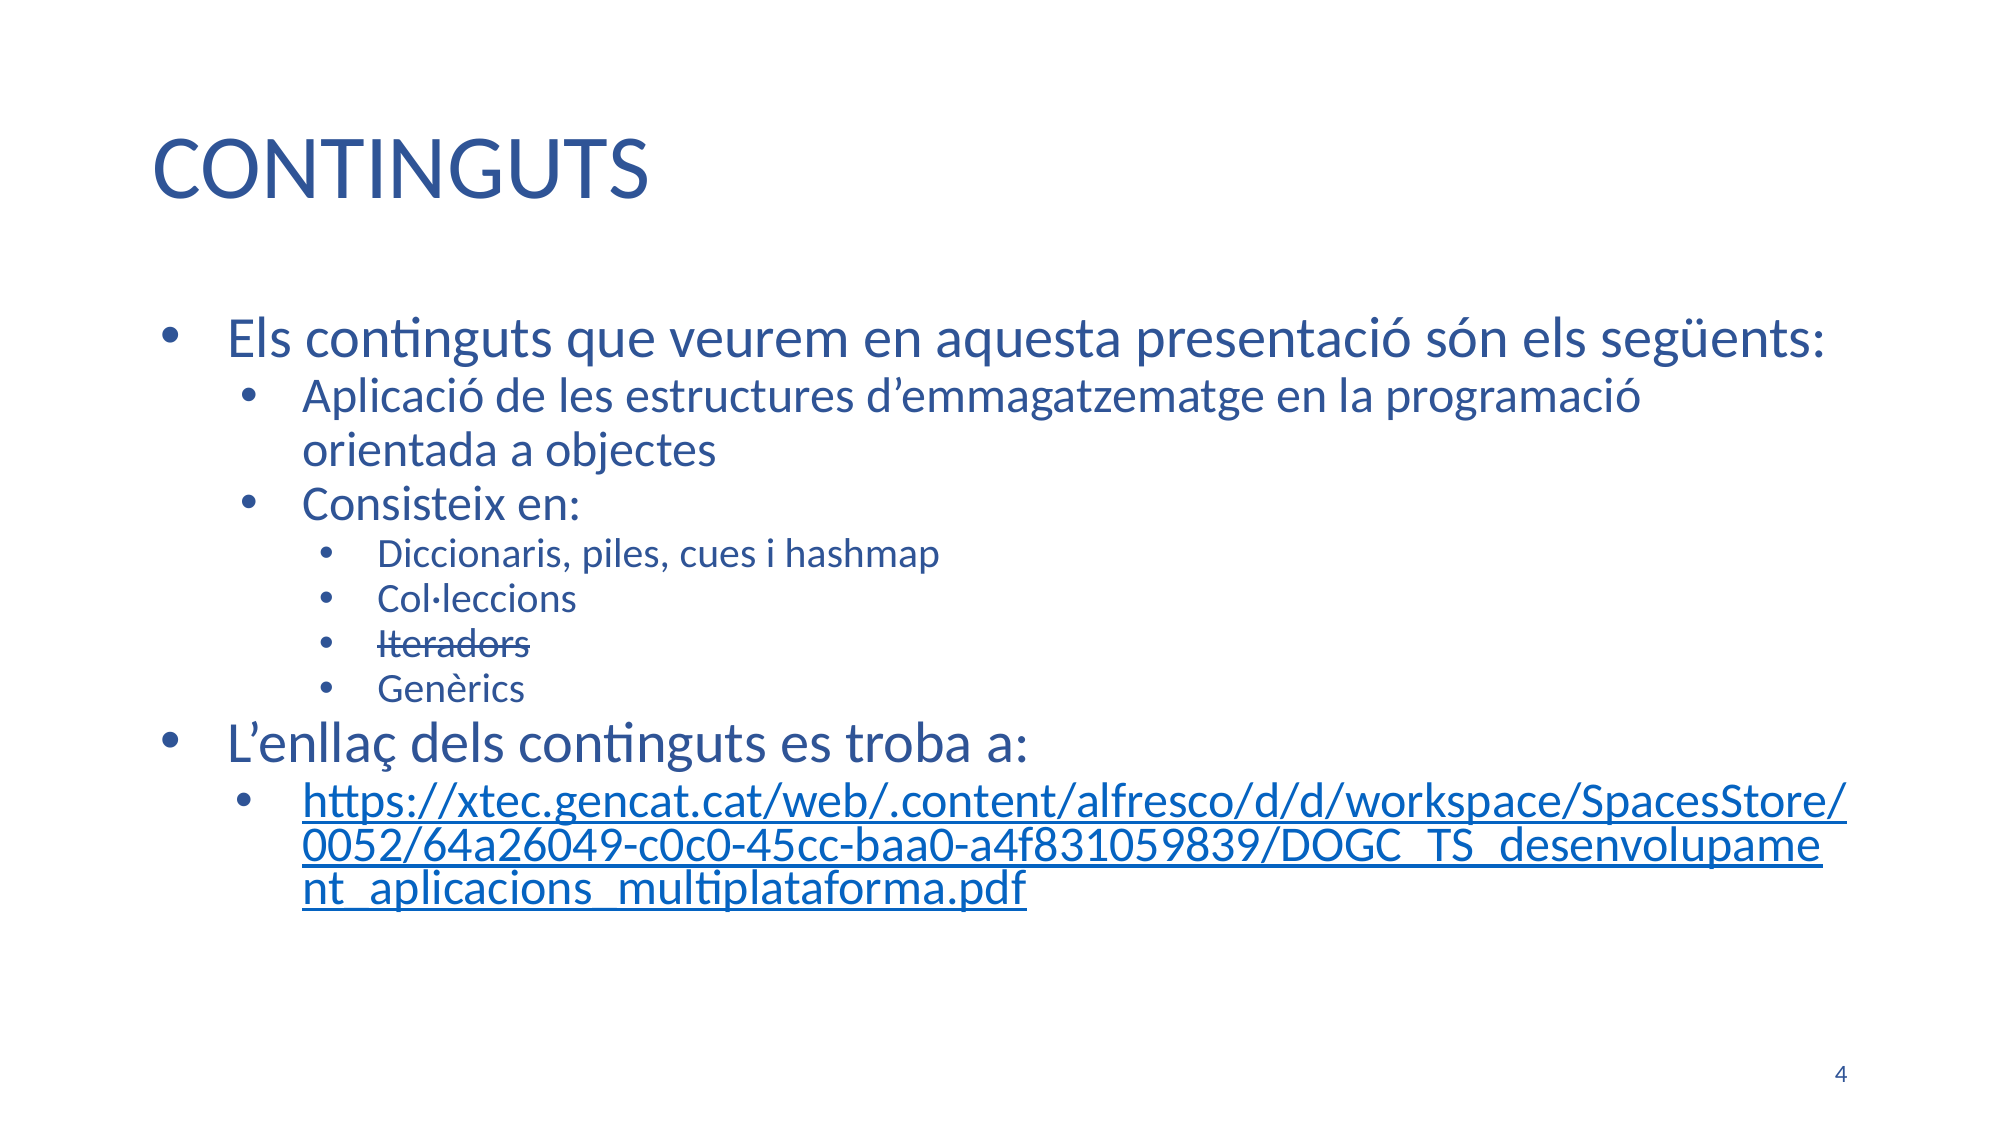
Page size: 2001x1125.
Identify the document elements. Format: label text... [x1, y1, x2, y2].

list Els continguts que veurem en aquesta presentació són els següents: Aplicació de les estructures d’emmagatzematge en la programació orientada a objectes Consisteix en: Diccionaris, piles, cues i hashmap Col·leccions Iteradors Genèrics L’enllaç dels continguts es troba a: https://xtec.gencat.cat/web/.content/alfresco/d/d/workspace/SpacesStore/0052/64a26049-c0c0-45cc-baa0-a4f831059839/DOGC_TS_desenvolupament_aplicacions_multiplataforma.pdf [137, 299, 1863, 1014]
slide_number <number> [1412, 1042, 1863, 1103]
title CONTINGUTS [137, 59, 1863, 278]
